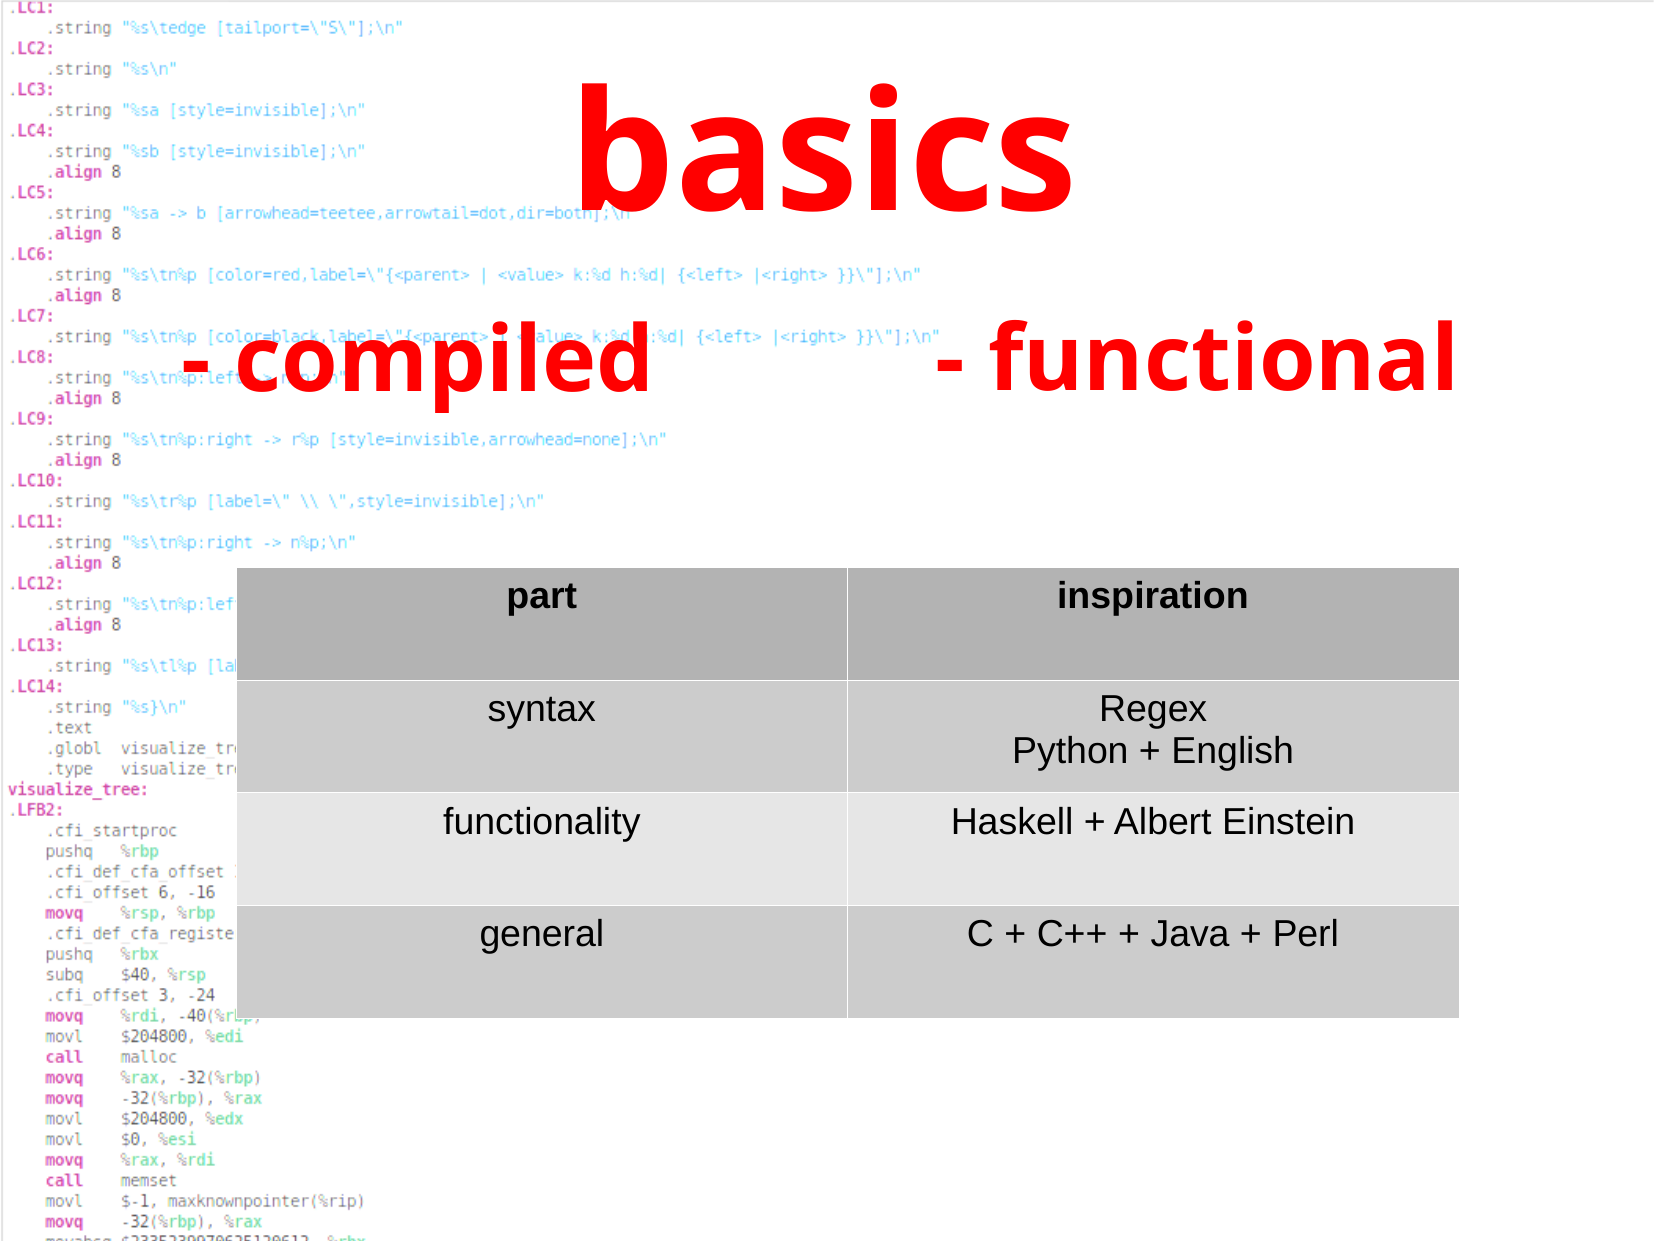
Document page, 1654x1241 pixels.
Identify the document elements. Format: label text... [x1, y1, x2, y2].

table_header inspiration [848, 568, 1459, 680]
picture [0, 0, 1654, 1241]
text_box basics [555, 25, 1141, 271]
table_cell syntax [237, 681, 847, 792]
table_header part [237, 568, 847, 680]
table_cell C + C++ + Java + Perl [848, 906, 1459, 1018]
text_box - functional [920, 285, 1564, 427]
table_cell functionality [237, 793, 847, 905]
table_cell Regex Python + English [848, 681, 1459, 792]
table_cell Haskell + Albert Einstein [848, 793, 1459, 905]
text_box - compiled [166, 285, 706, 428]
table_cell general [237, 906, 847, 1018]
